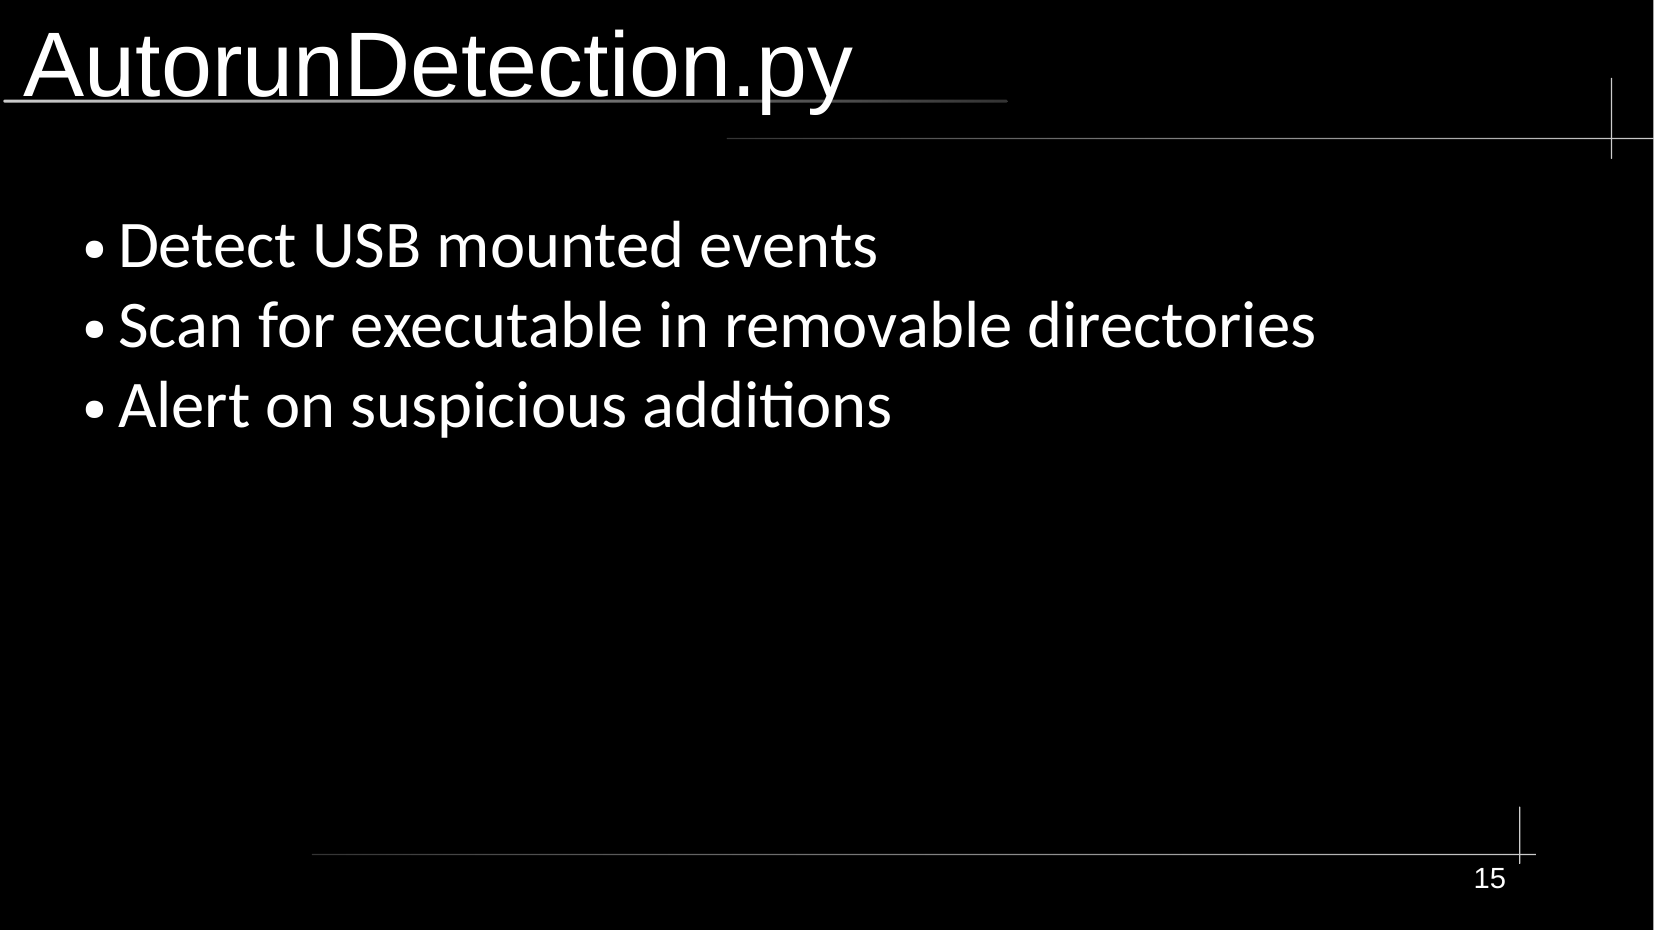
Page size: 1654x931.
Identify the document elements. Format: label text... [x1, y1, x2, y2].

title AutorunDetection.py [23, 11, 1589, 119]
list Detect USB mounted events Scan for executable in removable directories Alert on suspicious additions [82, 217, 1571, 758]
